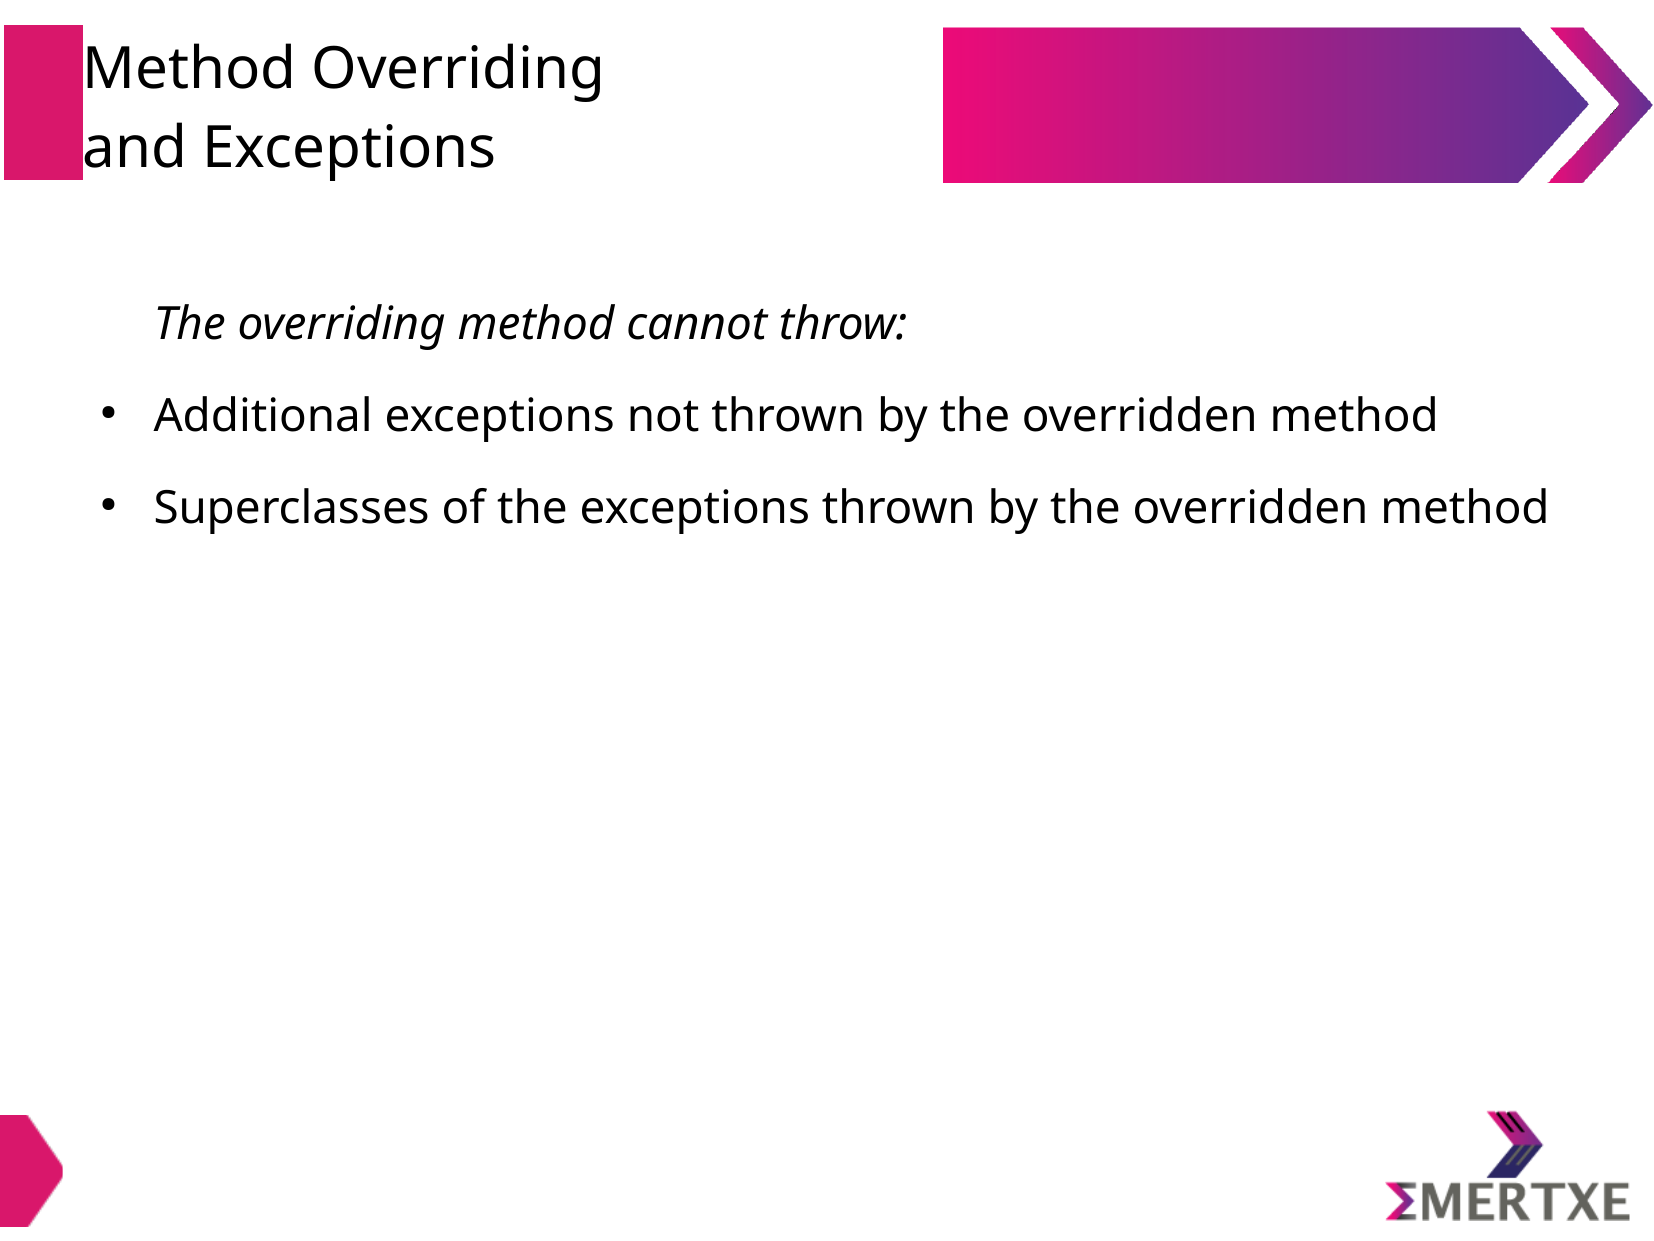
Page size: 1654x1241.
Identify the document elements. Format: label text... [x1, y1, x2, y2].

list The overriding method cannot throw: Additional exceptions not thrown by the overridden method Superclasses of the exceptions thrown by the overridden method [82, 290, 1571, 1010]
picture [1385, 1107, 1631, 1221]
picture [1571, 27, 1653, 183]
title Method Overriding and Exceptions [82, 2, 1571, 210]
